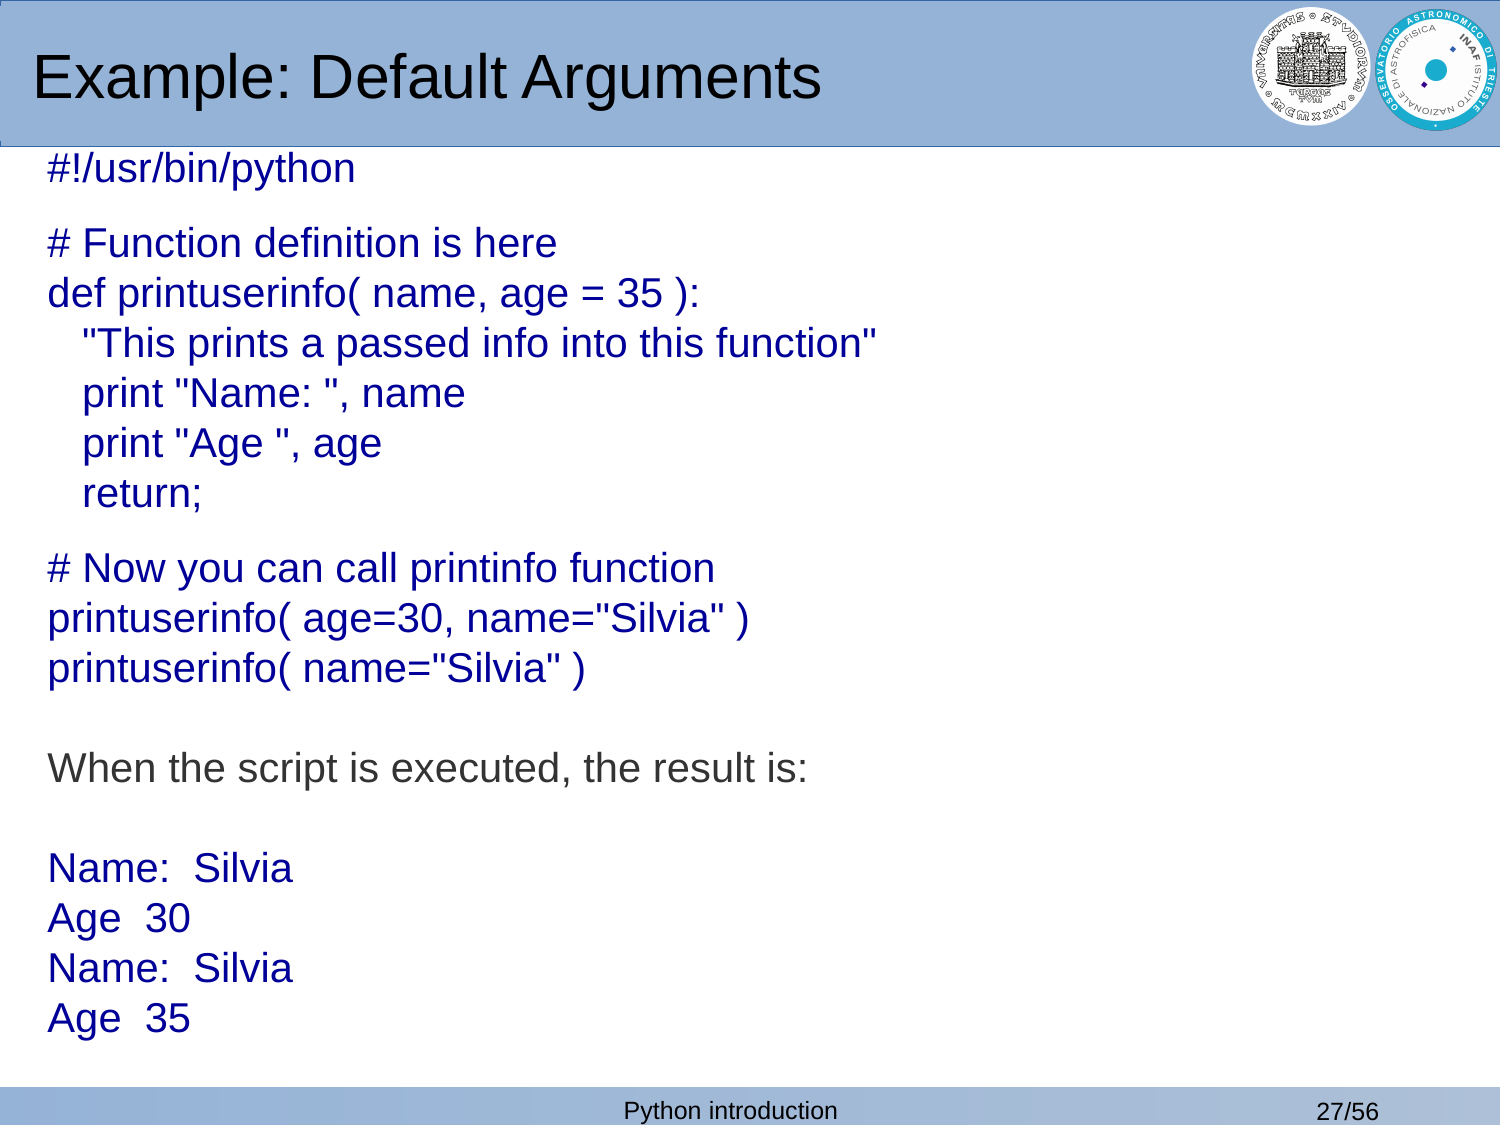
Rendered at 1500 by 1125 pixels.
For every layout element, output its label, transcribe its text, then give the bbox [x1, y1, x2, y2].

text_box Example: Default Arguments [0, 5, 1243, 141]
picture [1252, 0, 1500, 133]
list #!/usr/bin/python # Function definition is here def printuserinfo( name, age = 35 ): "This prints a passed info into this function" print "Name: ", name print "Age ", age return; # Now you can call printinfo function printuserinfo( age=30, name="Silvia" ) printuserinfo( name="Silvia" ) When the script is executed, the result is: Name: Silvia Age 30 Name: Silvia Age 35 [32, 133, 1500, 1011]
